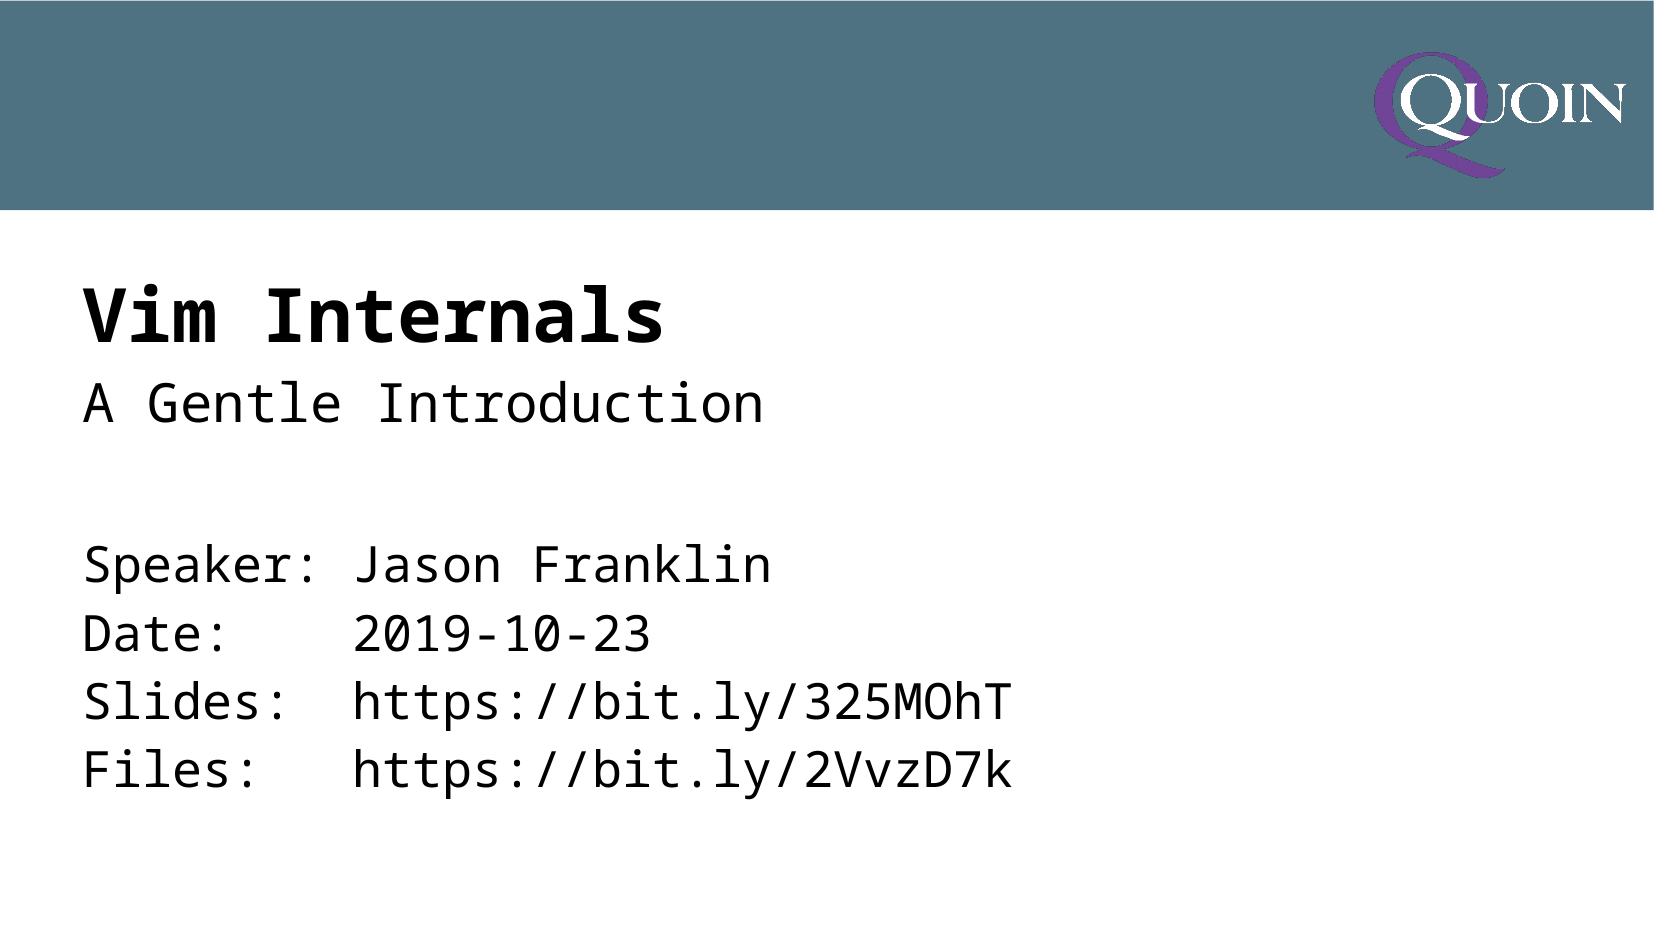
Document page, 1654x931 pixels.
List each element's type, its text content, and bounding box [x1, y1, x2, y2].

picture [1372, 49, 1654, 180]
subtitle Vim Internals A Gentle Introduction Speaker: Jason Franklin Date: 2019-10-23 Slides: https://bit.ly/325MOhT Files: https://bit.ly/2VvzD7k [82, 255, 1571, 810]
